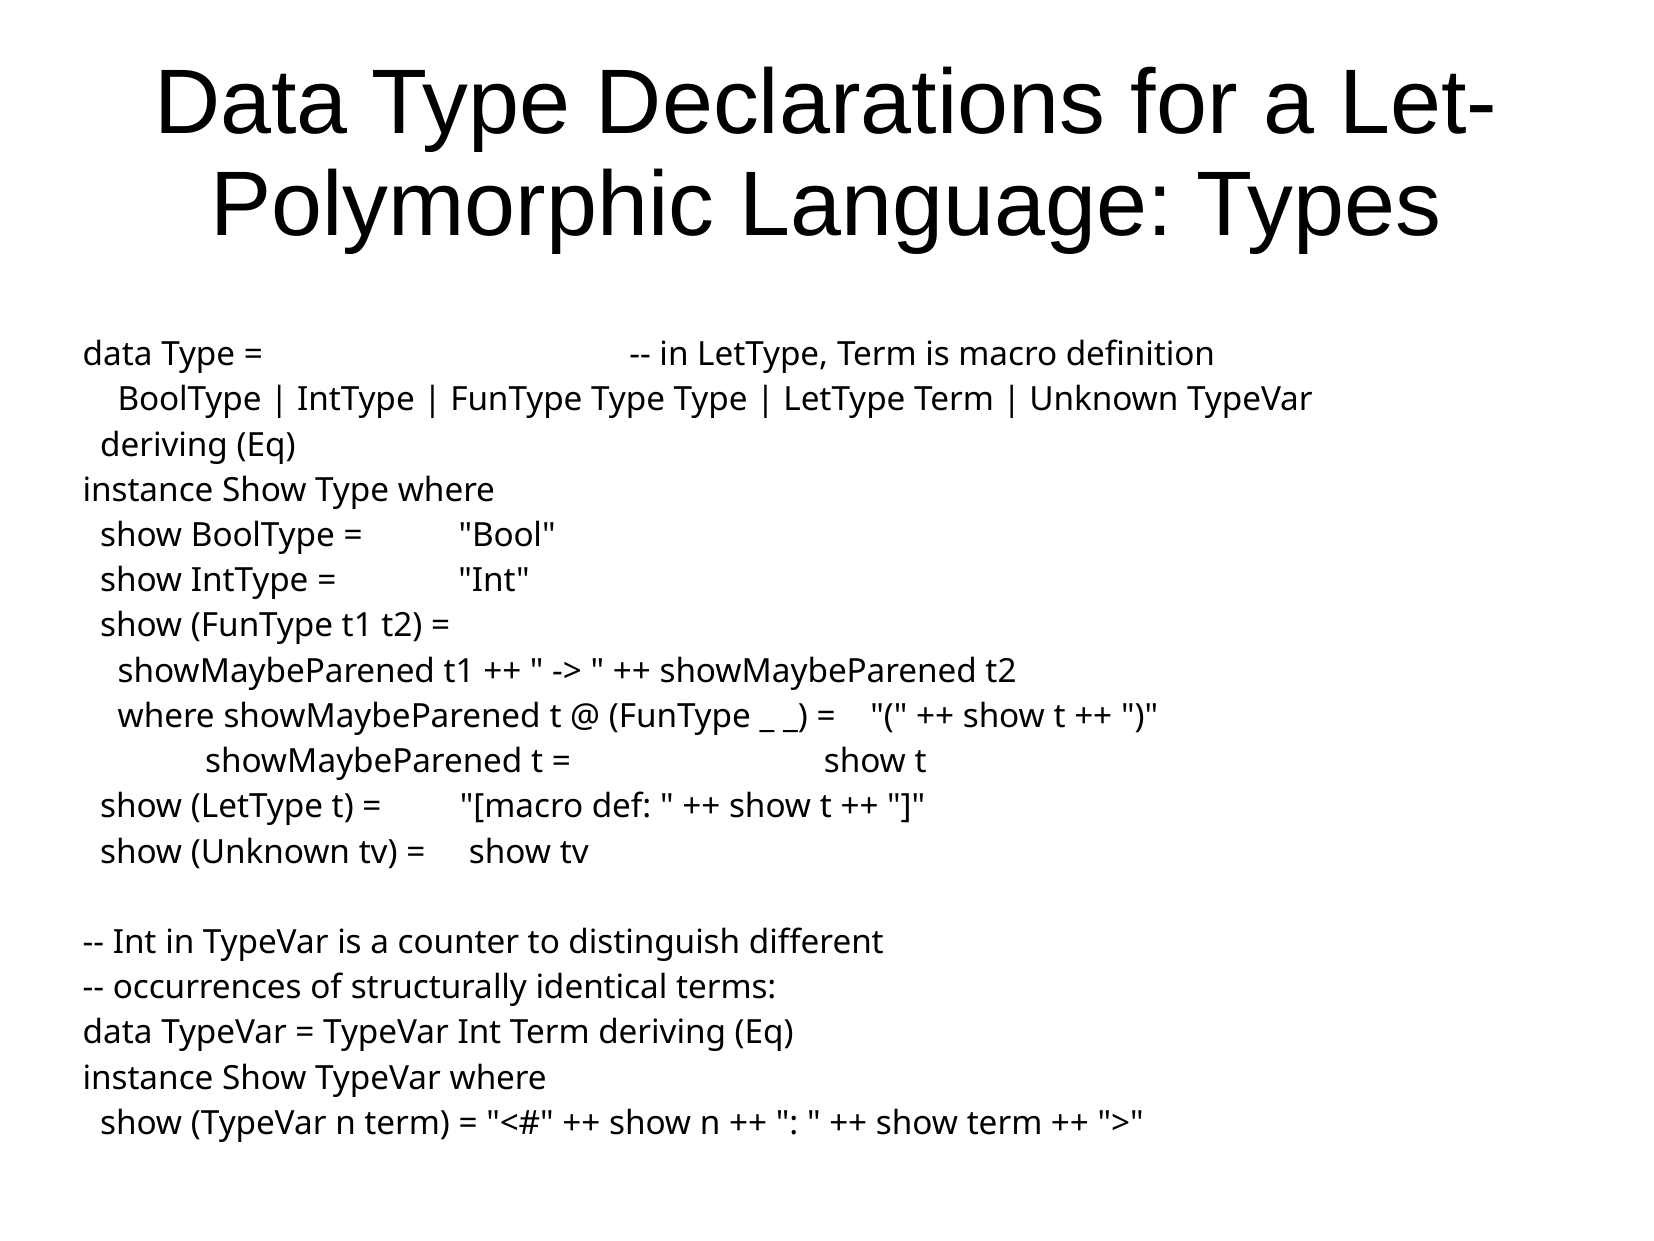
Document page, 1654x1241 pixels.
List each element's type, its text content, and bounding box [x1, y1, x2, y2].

list data Type = -- in LetType, Term is macro definition BoolType | IntType | FunType Type Type | LetType Term | Unknown TypeVar deriving (Eq) instance Show Type where show BoolType = "Bool" show IntType = "Int" show (FunType t1 t2) = showMaybeParened t1 ++ " -> " ++ showMaybeParened t2 where showMaybeParened t @ (FunType _ _) = "(" ++ show t ++ ")" showMaybeParened t = show t show (LetType t) = "[macro def: " ++ show t ++ "]" show (Unknown tv) = show tv -- Int in TypeVar is a counter to distinguish different -- occurrences of structurally identical terms: data TypeVar = TypeVar Int Term deriving (Eq) instance Show TypeVar where show (TypeVar n term) = "<#" ++ show n ++ ": " ++ show term ++ ">" [82, 330, 1571, 1109]
title Data Type Declarations for a Let-Polymorphic Language: Types [82, 49, 1571, 257]
